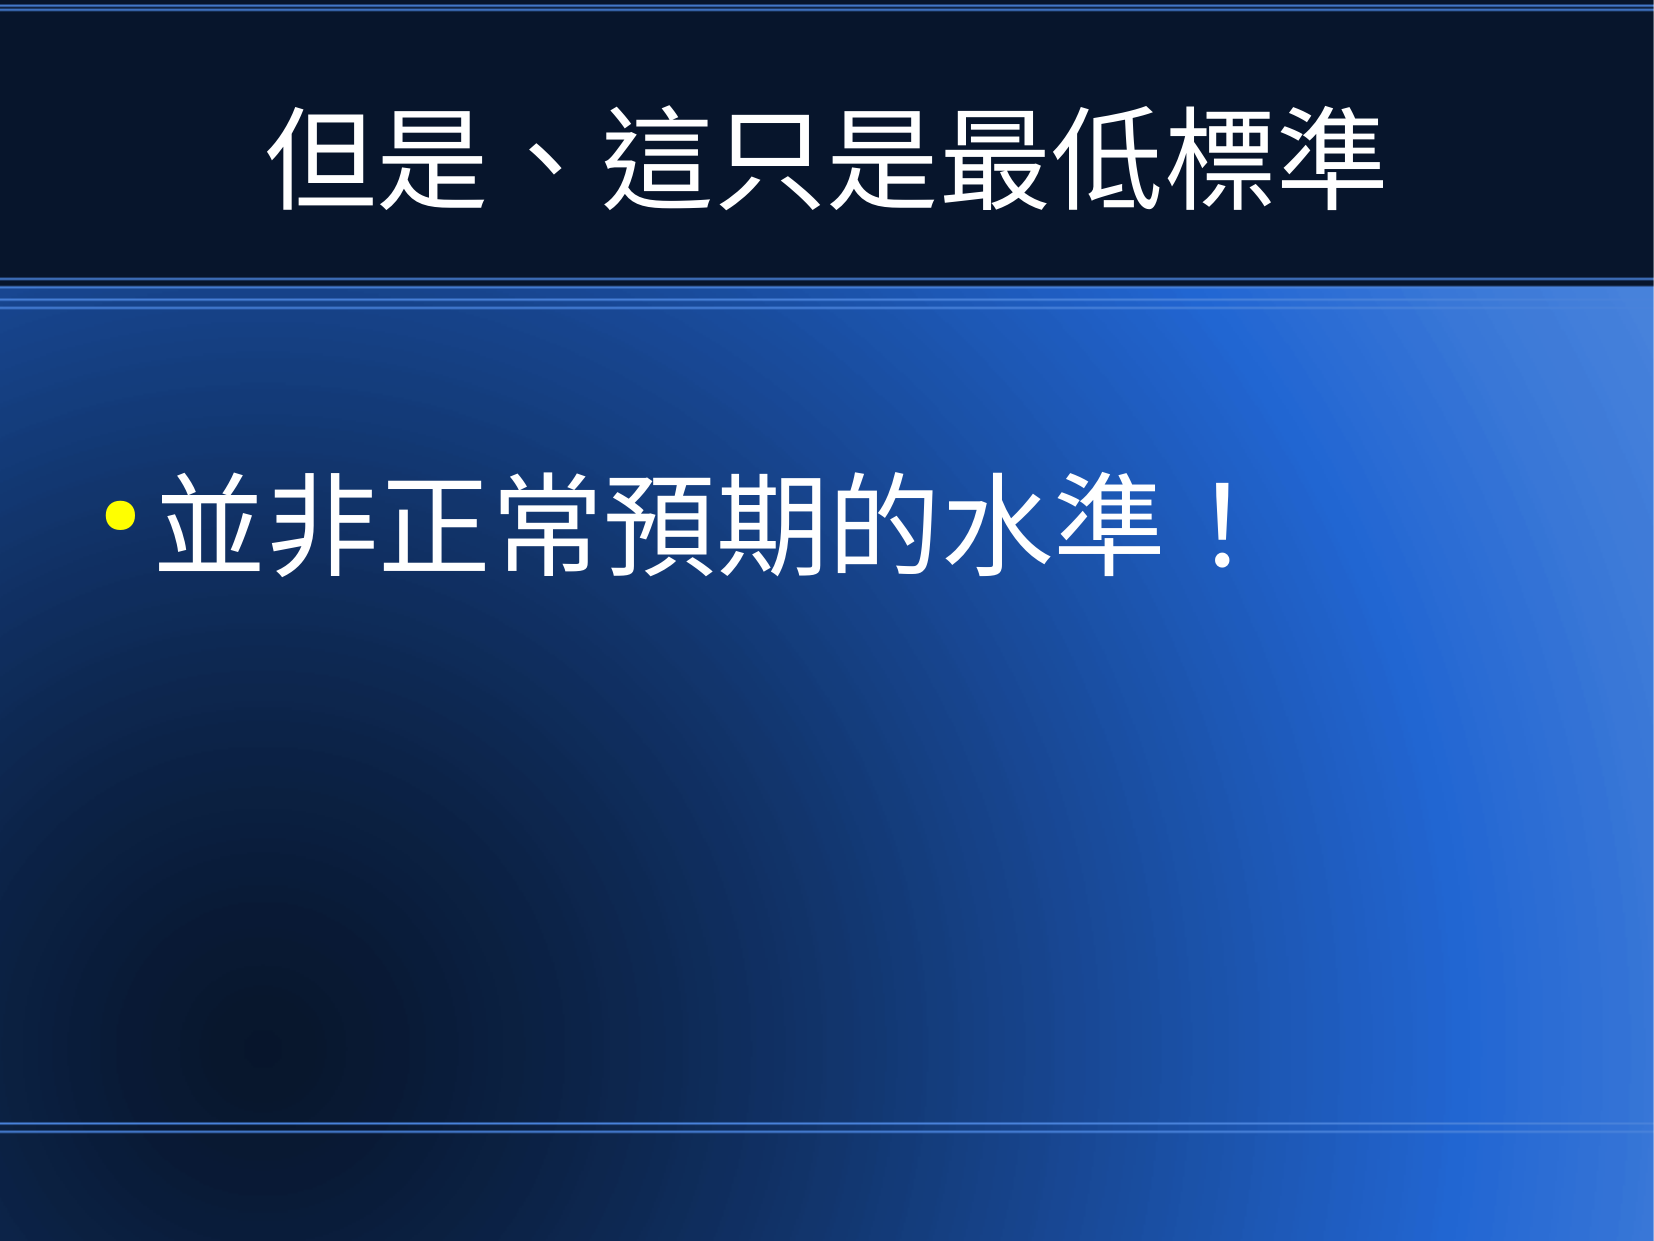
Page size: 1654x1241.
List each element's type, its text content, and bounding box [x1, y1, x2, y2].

title 但是、這只是最低標準 [82, 49, 1571, 257]
picture [0, 0, 1654, 1241]
list 並非正常預期的水準！ [82, 355, 1571, 1241]
